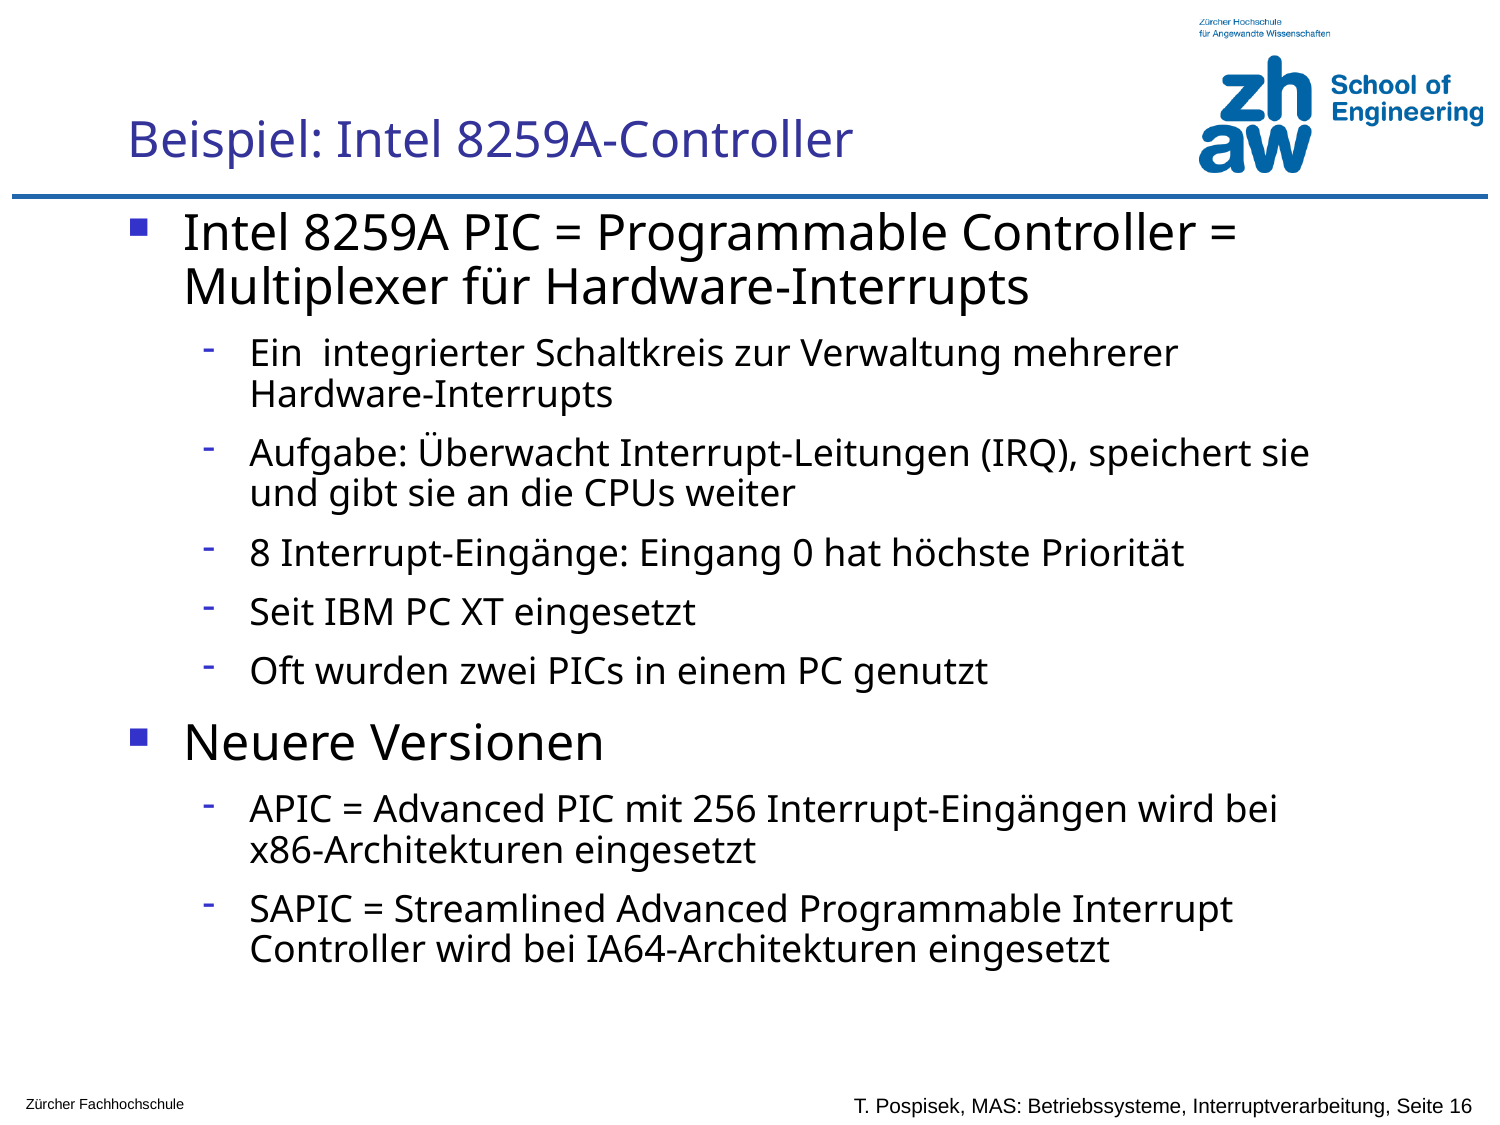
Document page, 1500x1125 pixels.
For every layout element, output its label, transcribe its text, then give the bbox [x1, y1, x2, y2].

list Intel 8259A PIC = Programmable Controller = Multiplexer für Hardware-Interrupts Ein integrierter Schaltkreis zur Verwaltung mehrerer Hardware-Interrupts Aufgabe: Überwacht Interrupt-Leitungen (IRQ), speichert sie und gibt sie an die CPUs weiter 8 Interrupt-Eingänge: Eingang 0 hat höchste Priorität Seit IBM PC XT eingesetzt Oft wurden zwei PICs in einem PC genutzt Neuere Versionen APIC = Advanced PIC mit 256 Interrupt-Eingängen wird bei x86-Architekturen eingesetzt SAPIC = Streamlined Advanced Programmable Interrupt Controller wird bei IA64-Architekturen eingesetzt [112, 200, 1375, 938]
title Beispiel: Intel 8259A-Controller [112, 50, 1391, 175]
picture [1199, 19, 1483, 173]
